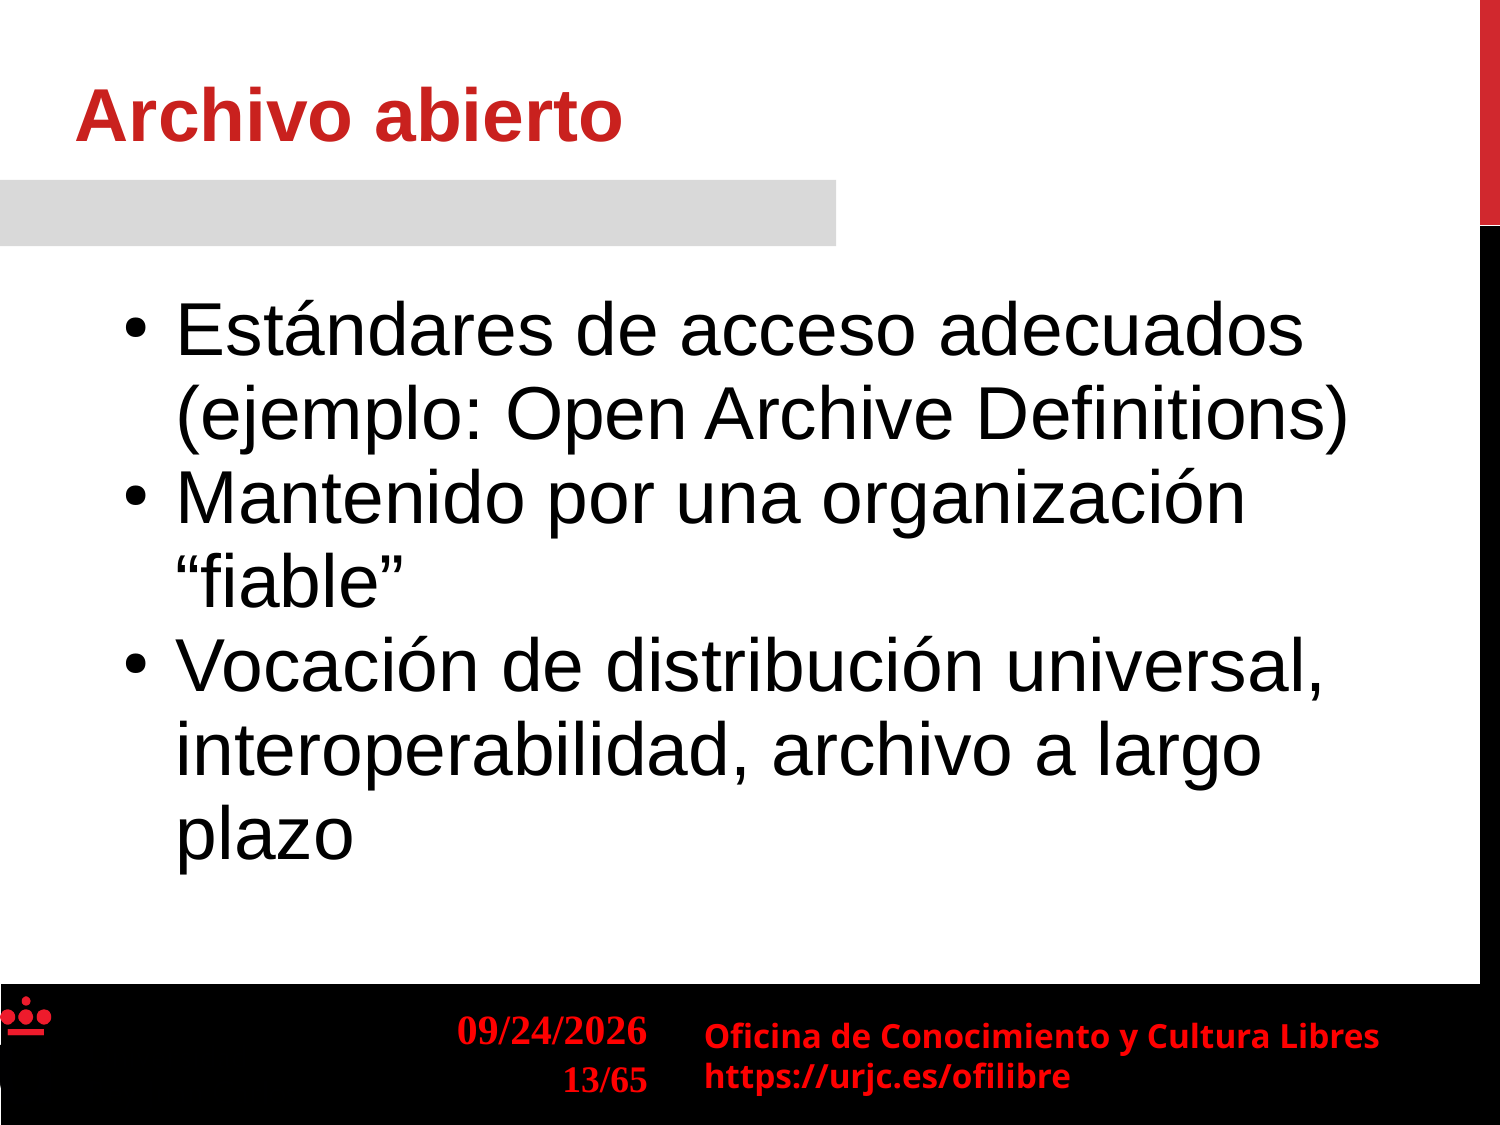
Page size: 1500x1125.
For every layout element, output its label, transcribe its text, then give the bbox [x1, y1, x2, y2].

text_box Estándares de acceso adecuados (ejemplo: Open Archive Definitions) Mantenido por una organización “fiable” Vocación de distribución universal, interoperabilidad, archivo a largo plazo [90, 280, 1381, 967]
text_box Archivo abierto [60, 66, 691, 249]
title [75, 15, 1425, 172]
